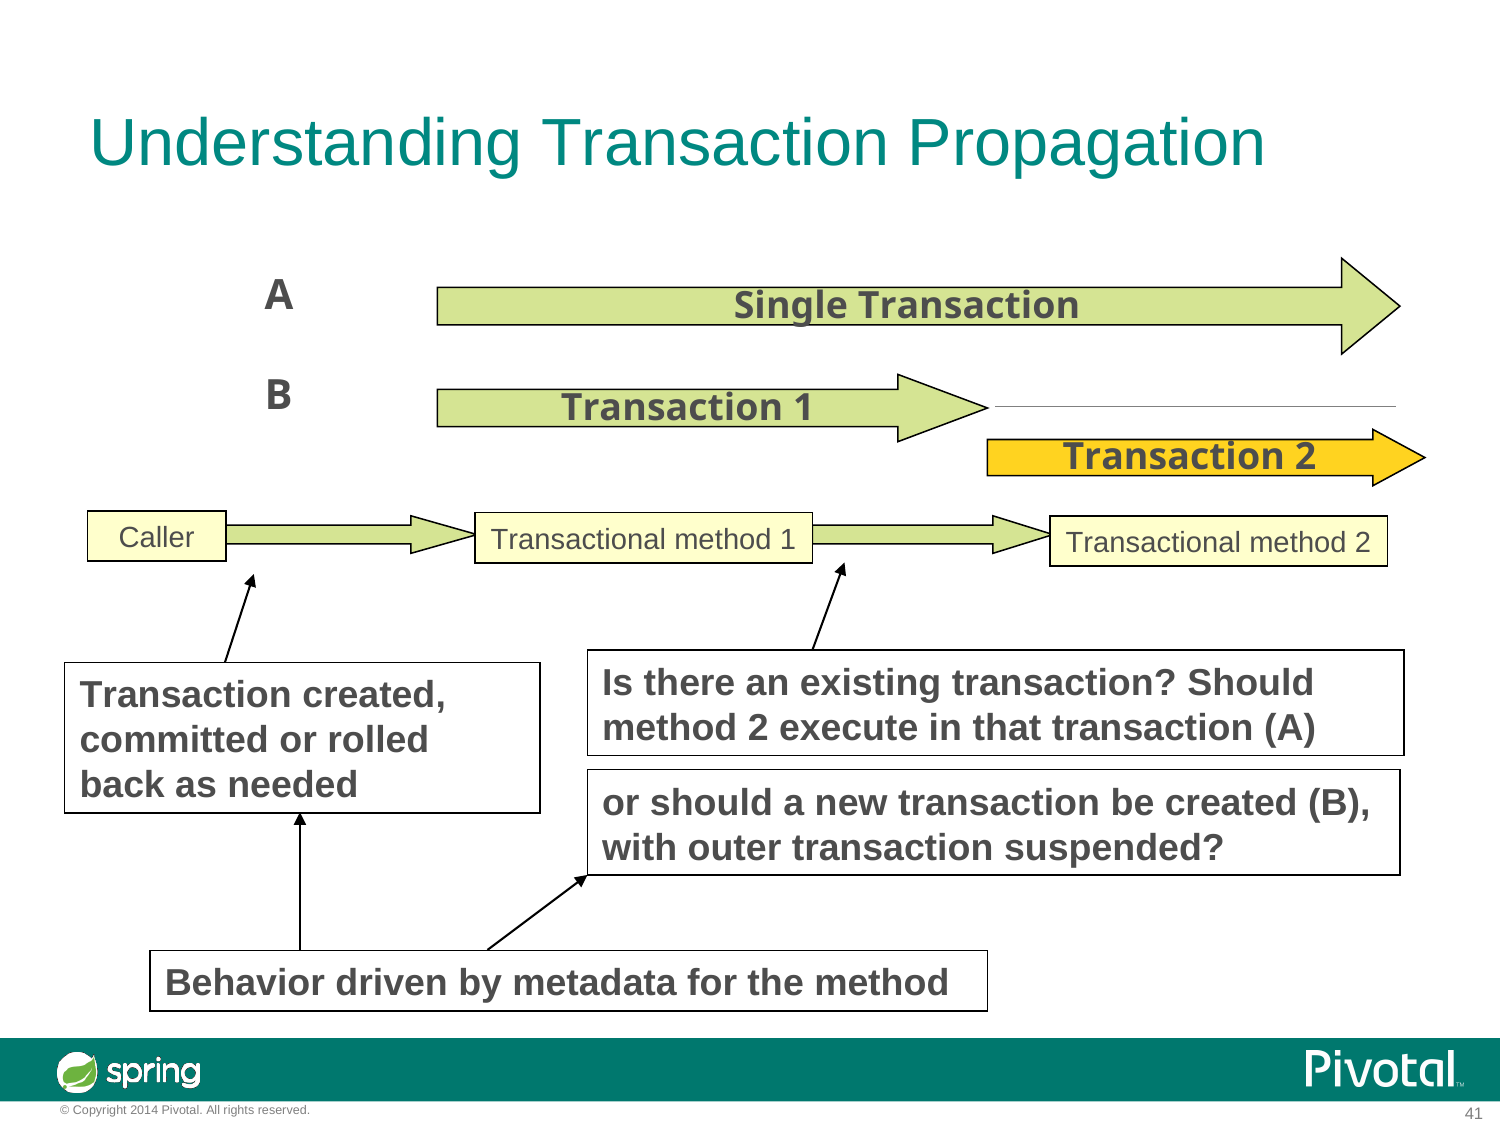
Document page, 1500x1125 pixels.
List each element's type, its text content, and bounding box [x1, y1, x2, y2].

text_box Transaction 1 [437, 374, 988, 442]
text_box Single Transaction [437, 258, 1400, 355]
picture [32, 1041, 210, 1103]
text_box [813, 515, 1049, 554]
text_box Transactional method 1 [474, 512, 813, 563]
text_box Caller [87, 510, 227, 562]
text_box Behavior driven by metadata for the method [149, 950, 988, 1012]
text_box A [249, 265, 313, 327]
picture [1306, 1050, 1464, 1087]
title Understanding Transaction Propagation [75, 44, 1426, 233]
text_box Transactional method 2 [1049, 515, 1388, 567]
text_box or should a new transaction be created (B), with outer transaction suspended? [587, 769, 1400, 876]
text_box Transaction 2 [987, 429, 1425, 486]
text_box Is there an existing transaction? Should method 2 execute in that transaction (A) [587, 649, 1405, 756]
text_box B [249, 365, 325, 427]
text_box Transaction created, committed or rolled back as needed [64, 662, 540, 813]
text_box [227, 515, 474, 554]
